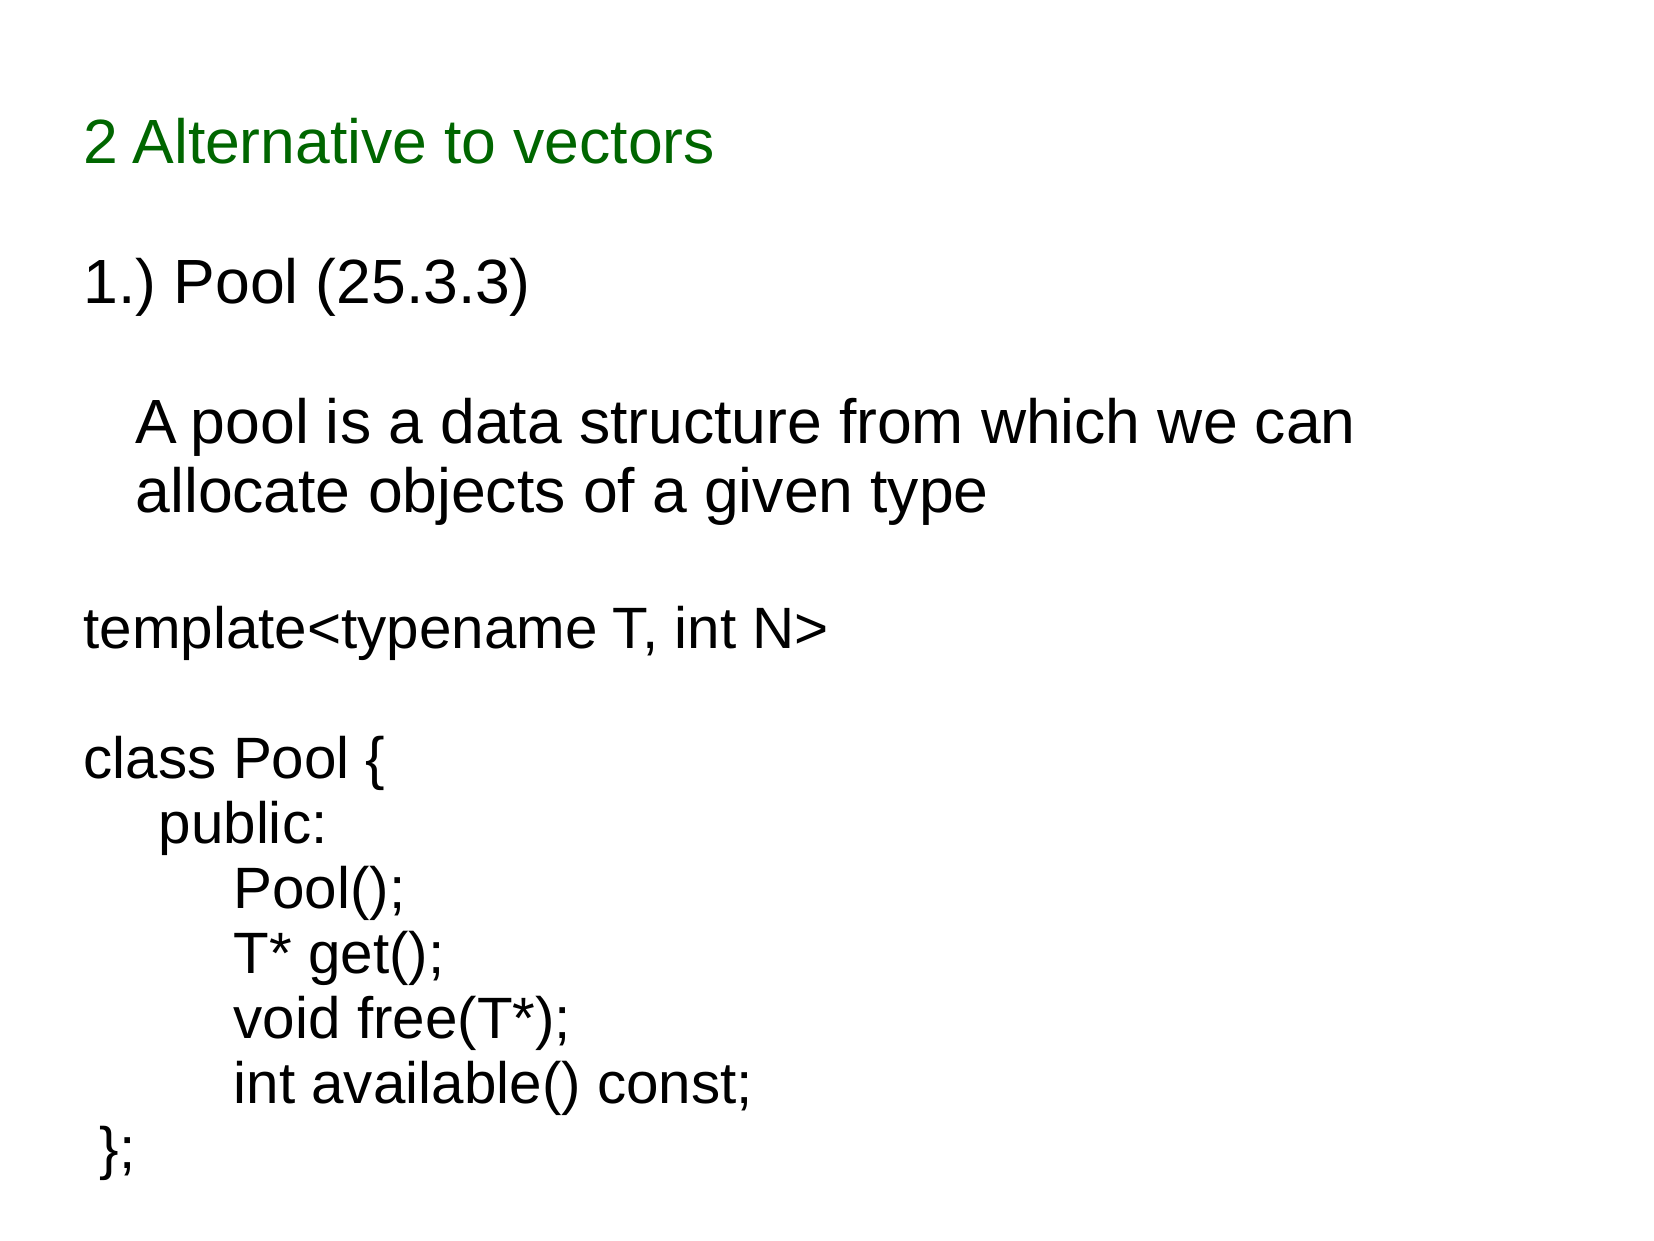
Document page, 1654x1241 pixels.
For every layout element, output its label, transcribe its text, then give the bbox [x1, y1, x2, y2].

text_box 2 Alternative to vectors 1.) Pool (25.3.3) A pool is a data structure from which we can allocate objects of a given type template<typename T, int N> class Pool { public: Pool(); T* get(); void free(T*); int available() const; }; [83, 105, 1572, 1183]
